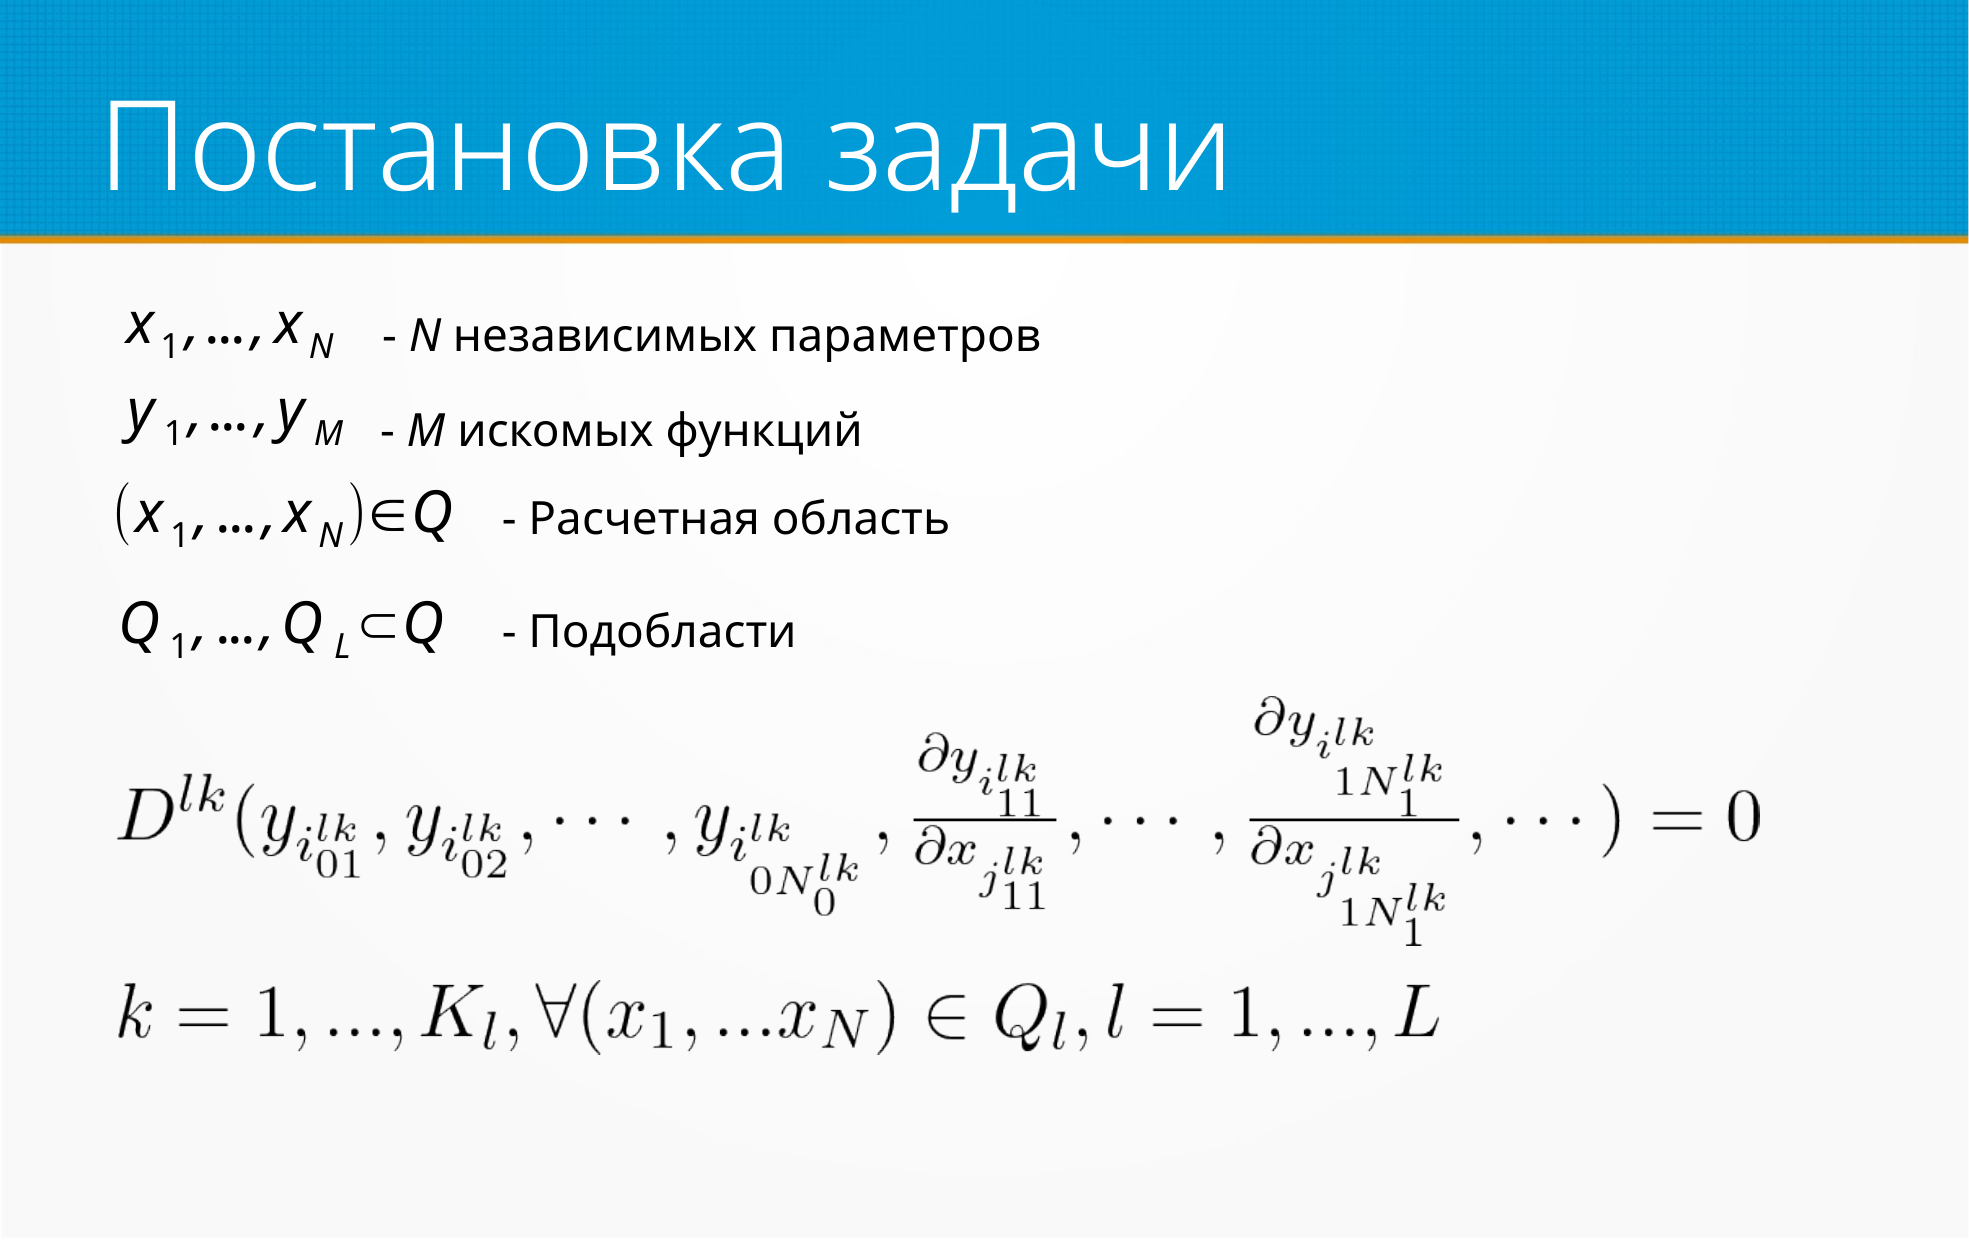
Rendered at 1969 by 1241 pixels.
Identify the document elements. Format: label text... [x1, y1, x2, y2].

chart [118, 291, 341, 367]
title Постановка задачи [98, 19, 1870, 227]
chart [106, 479, 469, 556]
text_box - Расчетная область [496, 484, 937, 549]
chart [118, 377, 352, 454]
chart [112, 590, 461, 666]
text_box - N независимых параметров [376, 302, 1168, 367]
text_box - Подобласти [496, 597, 790, 662]
text_box - M искомых функций [374, 396, 864, 461]
picture [0, 233, 1969, 1241]
